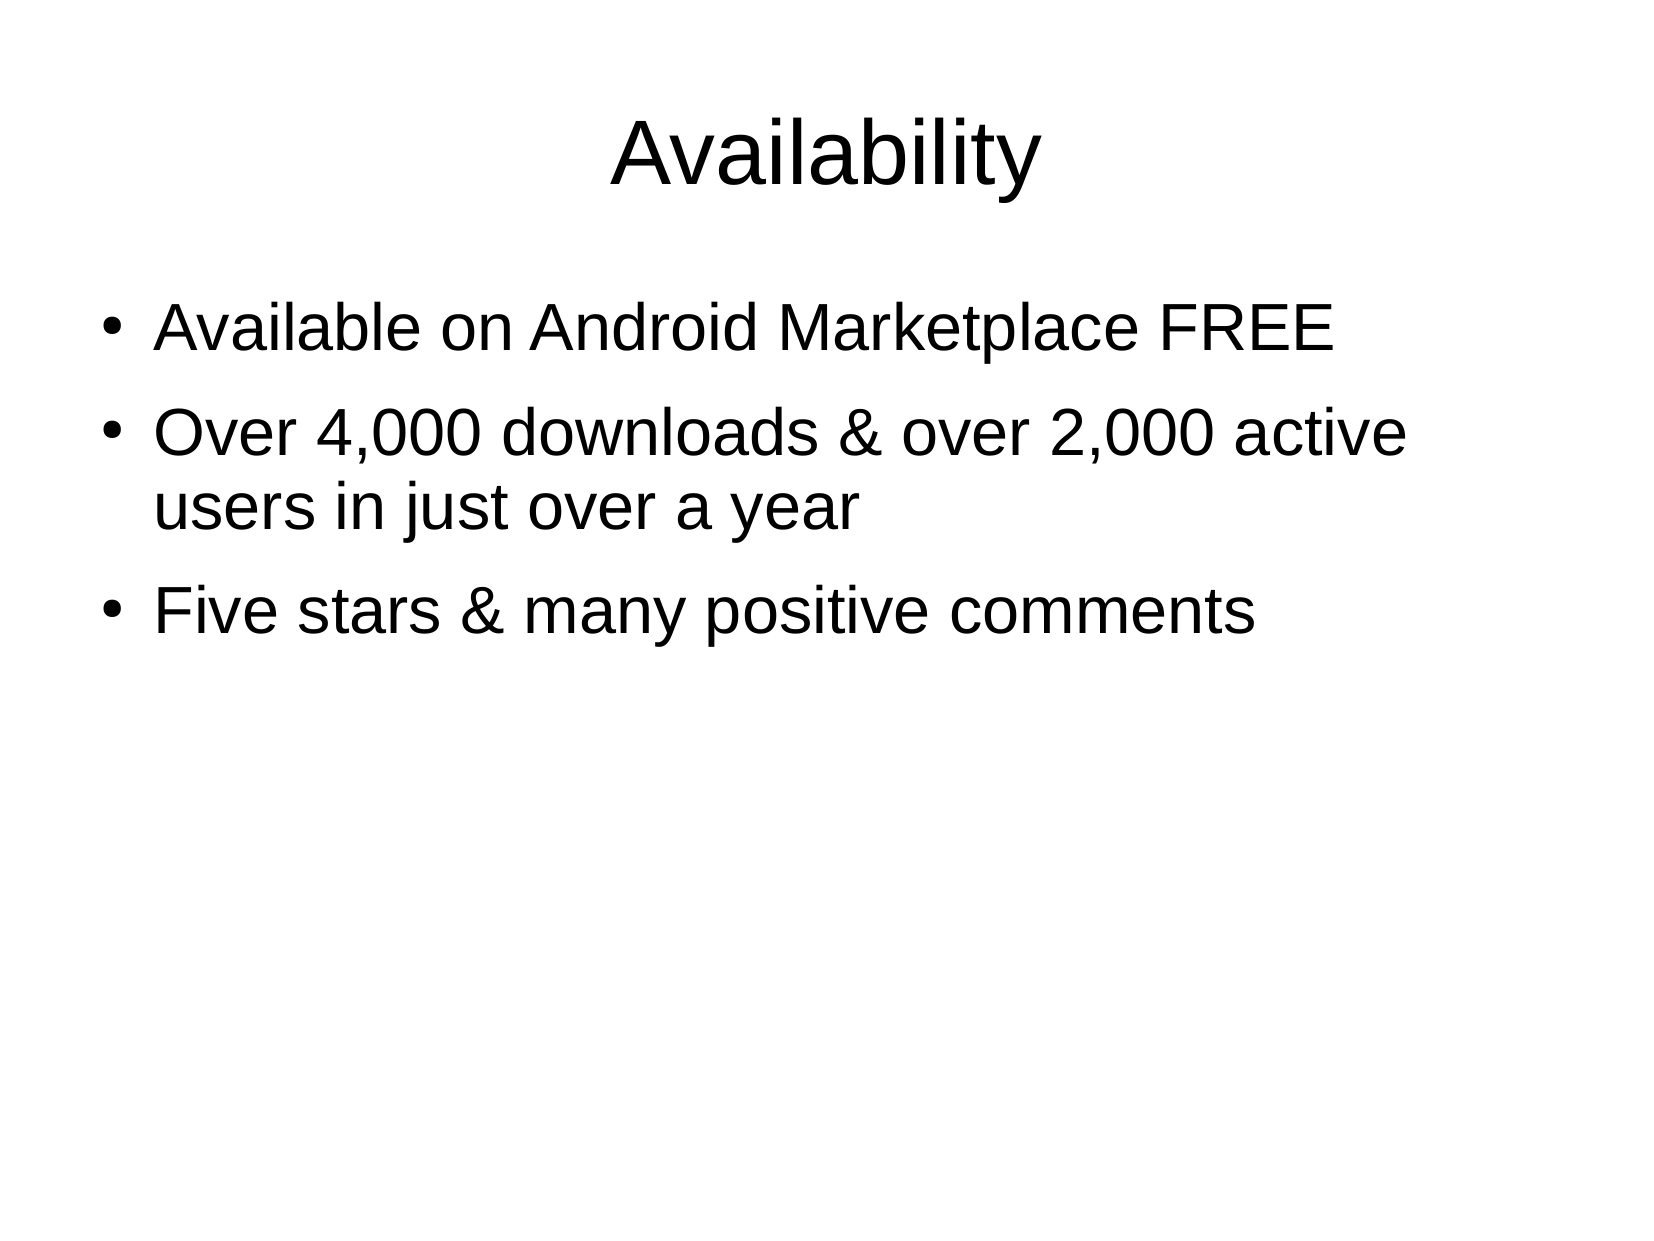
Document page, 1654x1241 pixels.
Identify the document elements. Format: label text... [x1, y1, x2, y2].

title Availability [82, 49, 1571, 257]
list Available on Android Marketplace FREE Over 4,000 downloads & over 2,000 active users in just over a year Five stars & many positive comments [82, 290, 1571, 1109]
